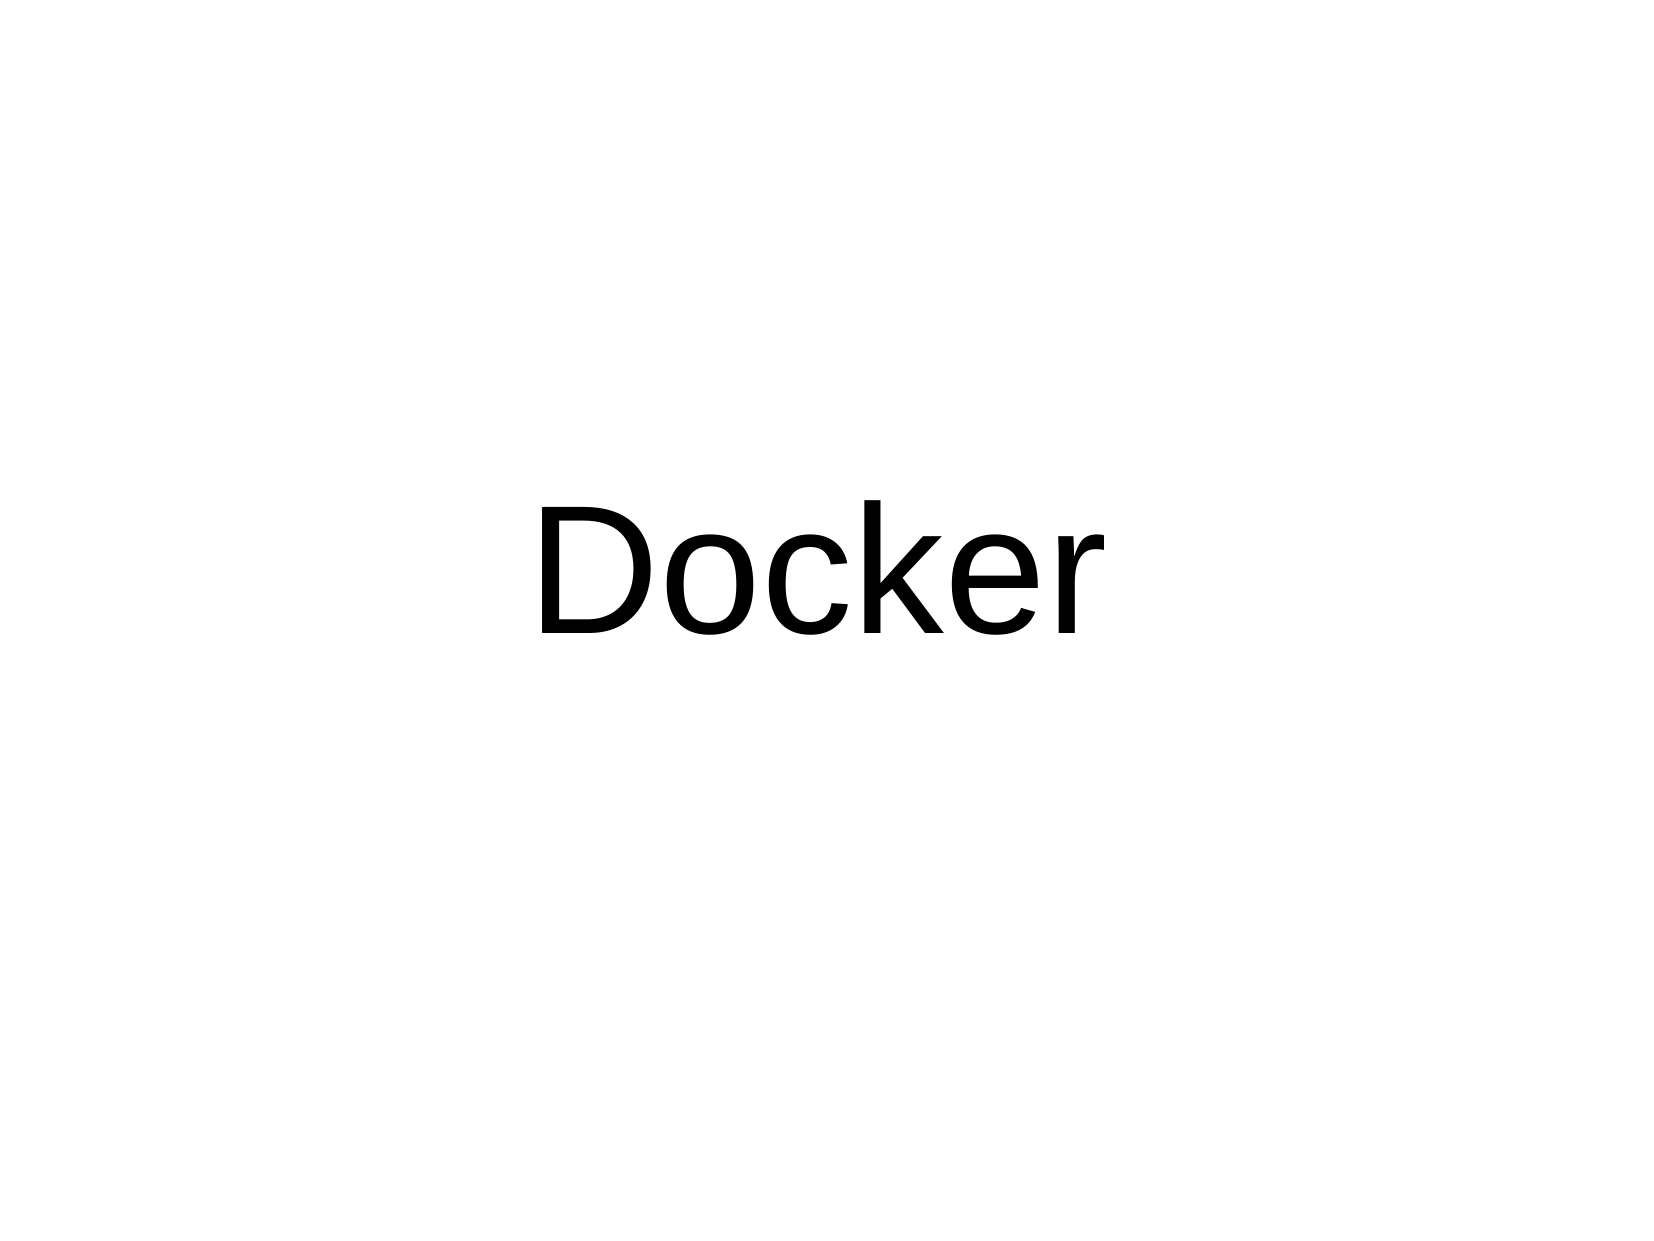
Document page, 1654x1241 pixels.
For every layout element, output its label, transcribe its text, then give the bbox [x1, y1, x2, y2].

text_box Docker [210, 285, 1426, 856]
